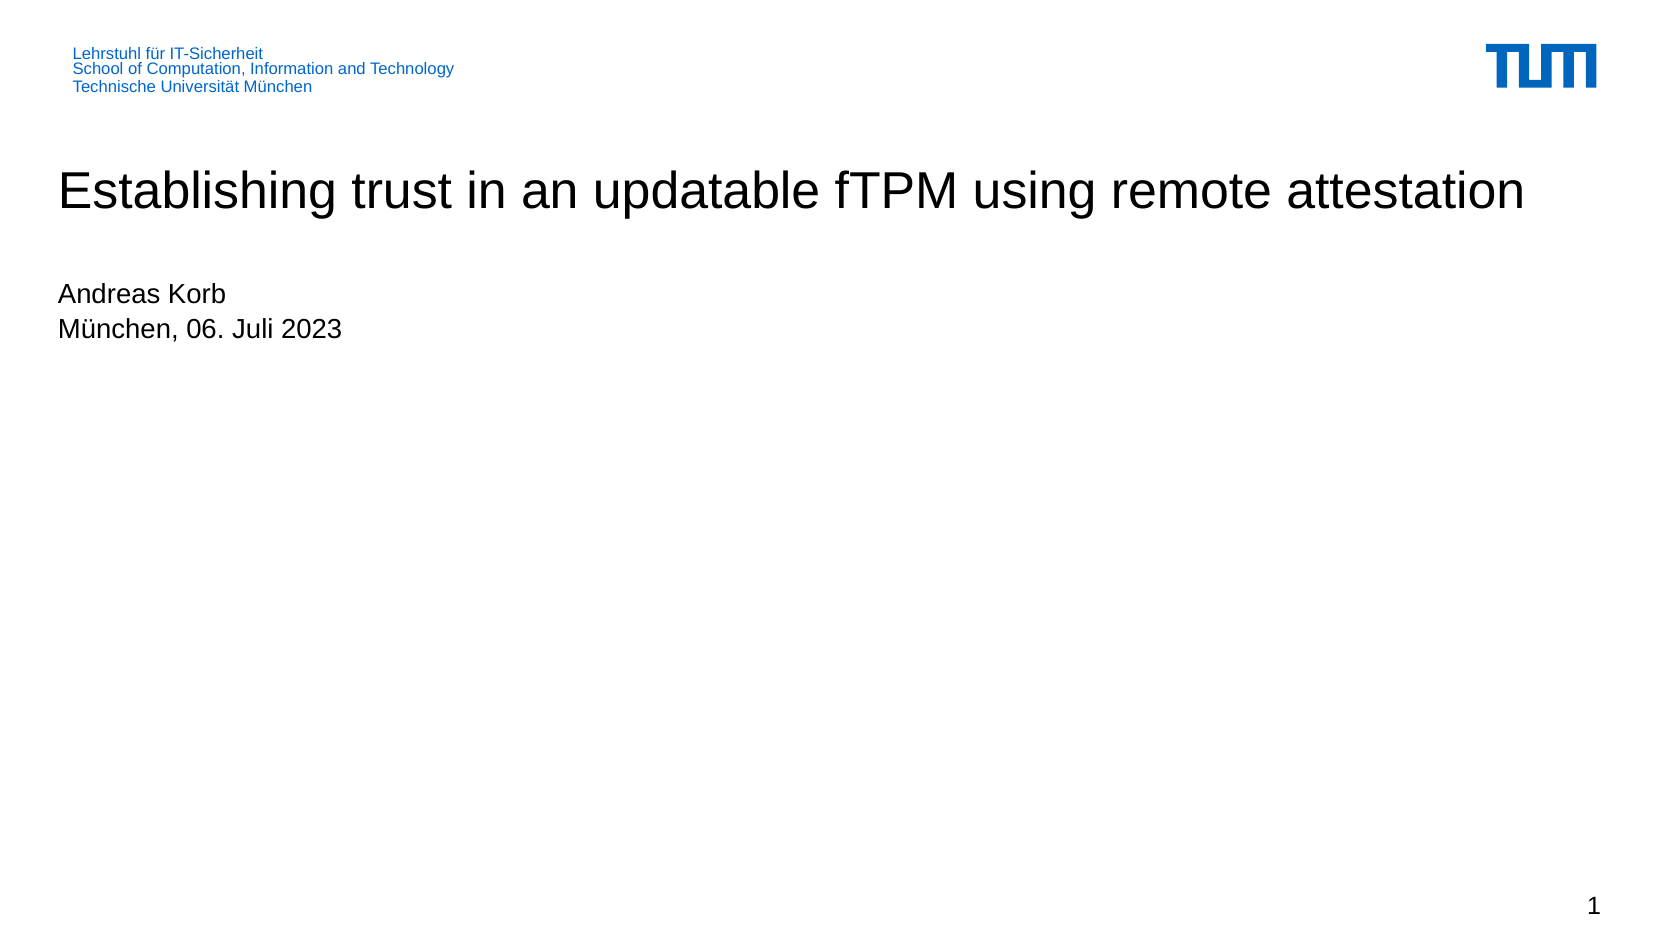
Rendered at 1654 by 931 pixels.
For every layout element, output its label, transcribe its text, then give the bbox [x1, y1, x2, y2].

title Establishing trust in an updatable fTPM using remote attestation [57, 133, 1601, 249]
list Andreas Korb München, 06. Juli 2023 [57, 274, 1601, 422]
